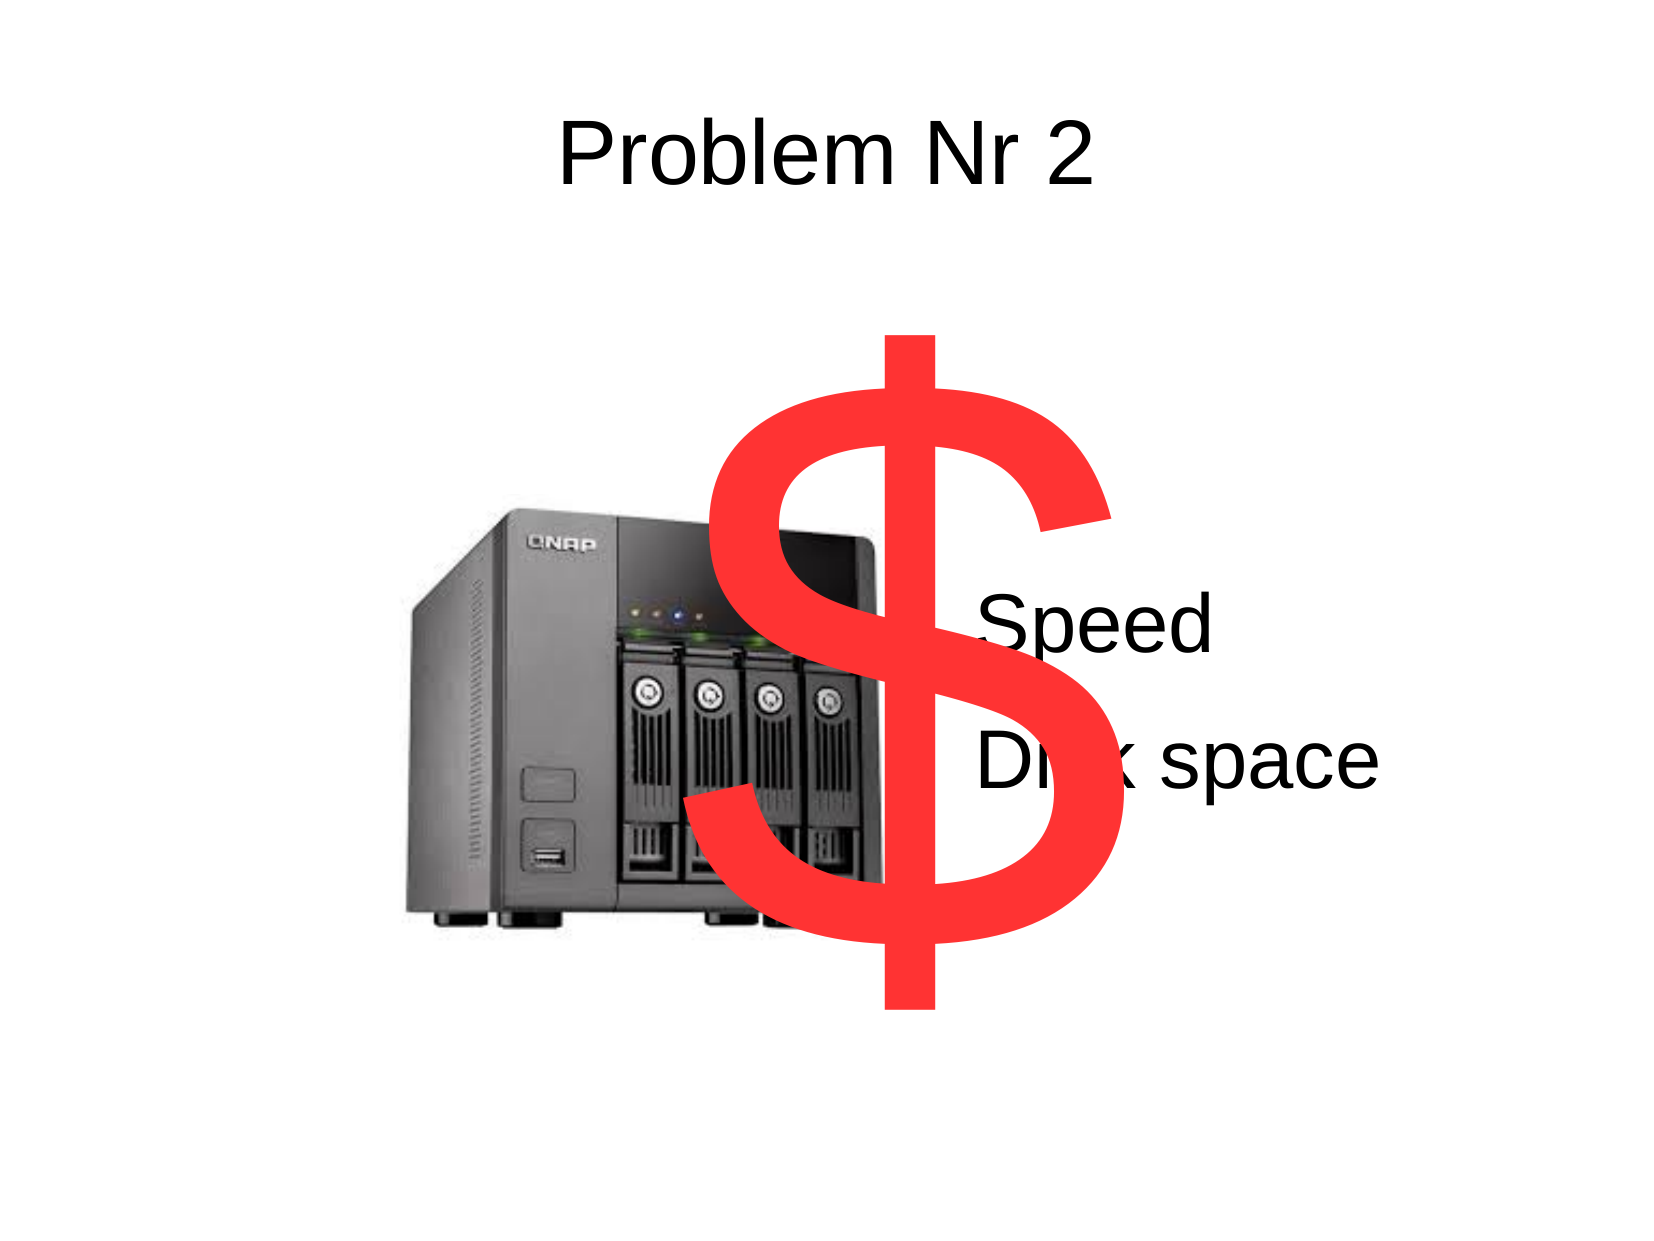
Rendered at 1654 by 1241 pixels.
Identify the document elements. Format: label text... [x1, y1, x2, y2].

title Problem Nr 2 [82, 49, 1571, 257]
text_box Disk space [1154, 705, 1456, 814]
picture [383, 494, 660, 946]
text_box $ [660, 191, 1154, 1138]
text_box Speed [1154, 570, 1246, 679]
